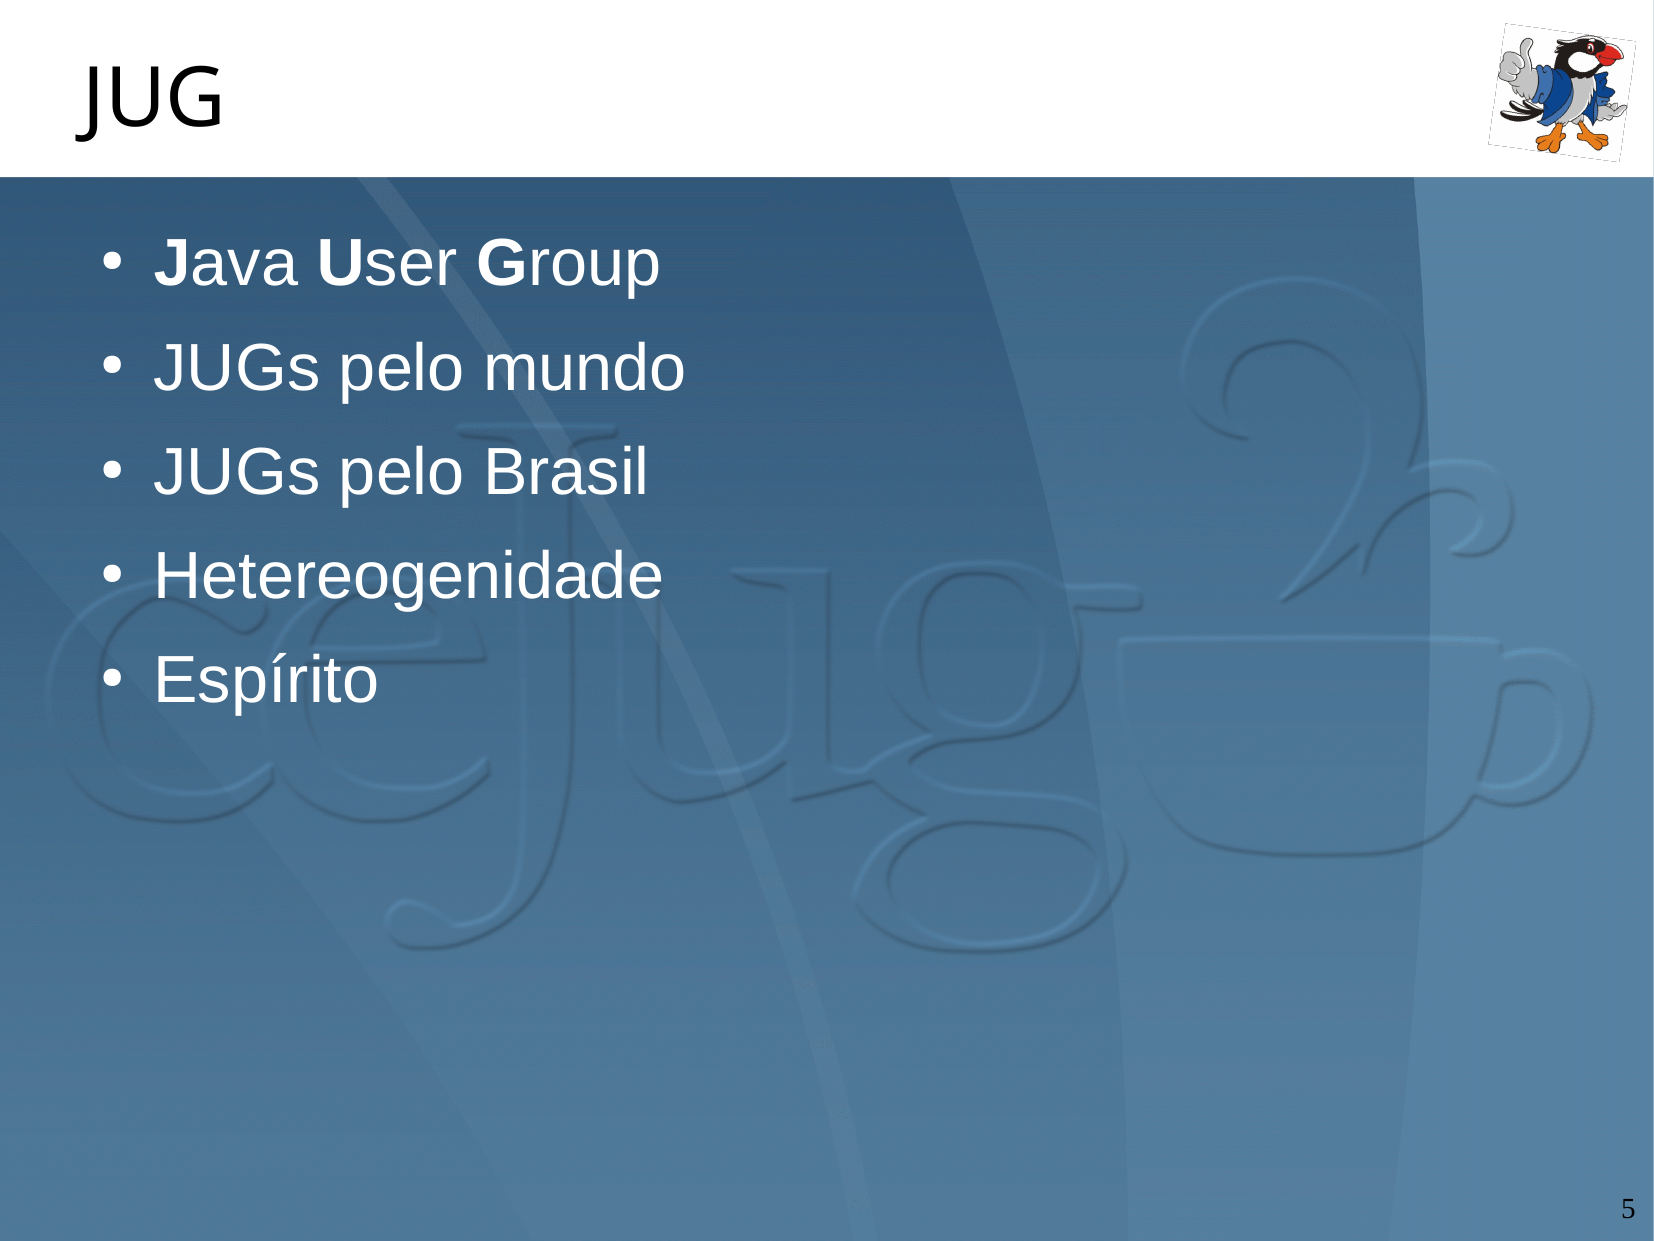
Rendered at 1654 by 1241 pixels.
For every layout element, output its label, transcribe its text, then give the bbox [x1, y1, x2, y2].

list Java User Group JUGs pelo mundo JUGs pelo Brasil Hetereogenidade Espírito [82, 225, 1571, 910]
picture [1488, 23, 1636, 162]
title JUG [82, 0, 1571, 198]
picture [0, 178, 1654, 1241]
